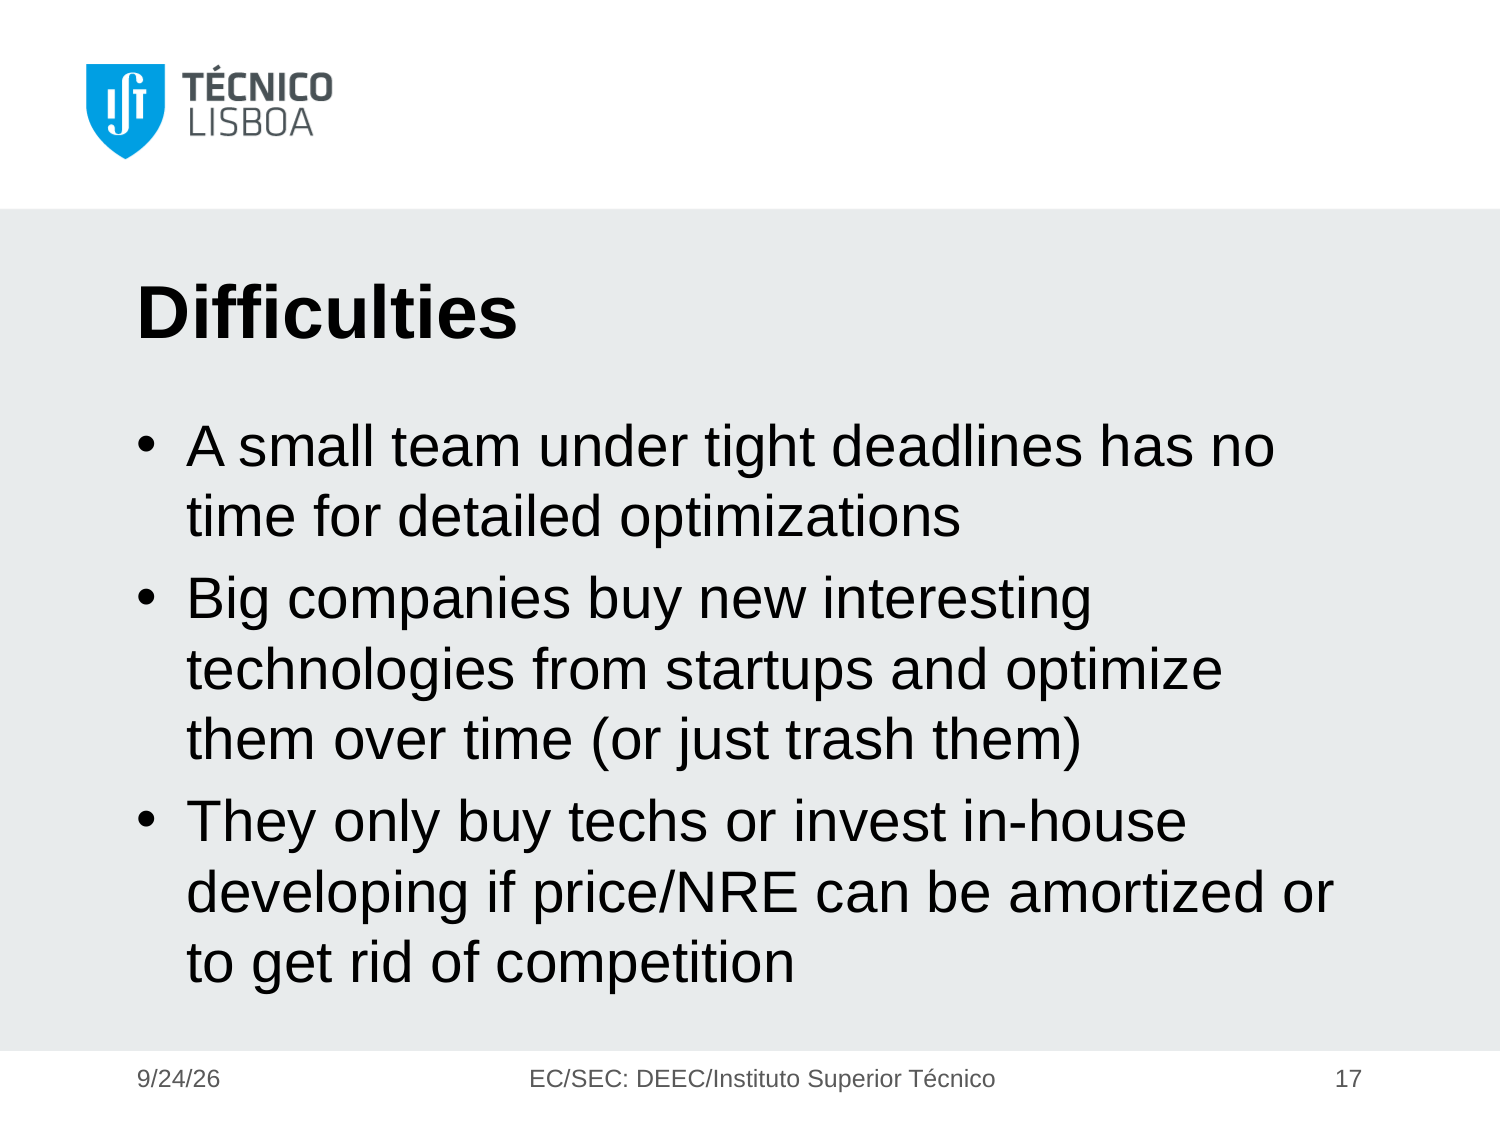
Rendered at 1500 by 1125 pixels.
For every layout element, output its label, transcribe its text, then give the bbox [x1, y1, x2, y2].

title Difficulties [121, 237, 1378, 381]
list A small team under tight deadlines has no time for detailed optimizations Big companies buy new interesting technologies from startups and optimize them over time (or just trash them) They only buy techs or invest in-house developing if price/NRE can be amortized or to get rid of competition [121, 400, 1378, 1005]
picture [0, 0, 1500, 1125]
footer EC/SEC: DEEC/Instituto Superior Técnico [512, 1052, 1021, 1103]
slide_number 10/8/18 [121, 1052, 425, 1103]
slide_number <number> [1077, 1052, 1378, 1103]
